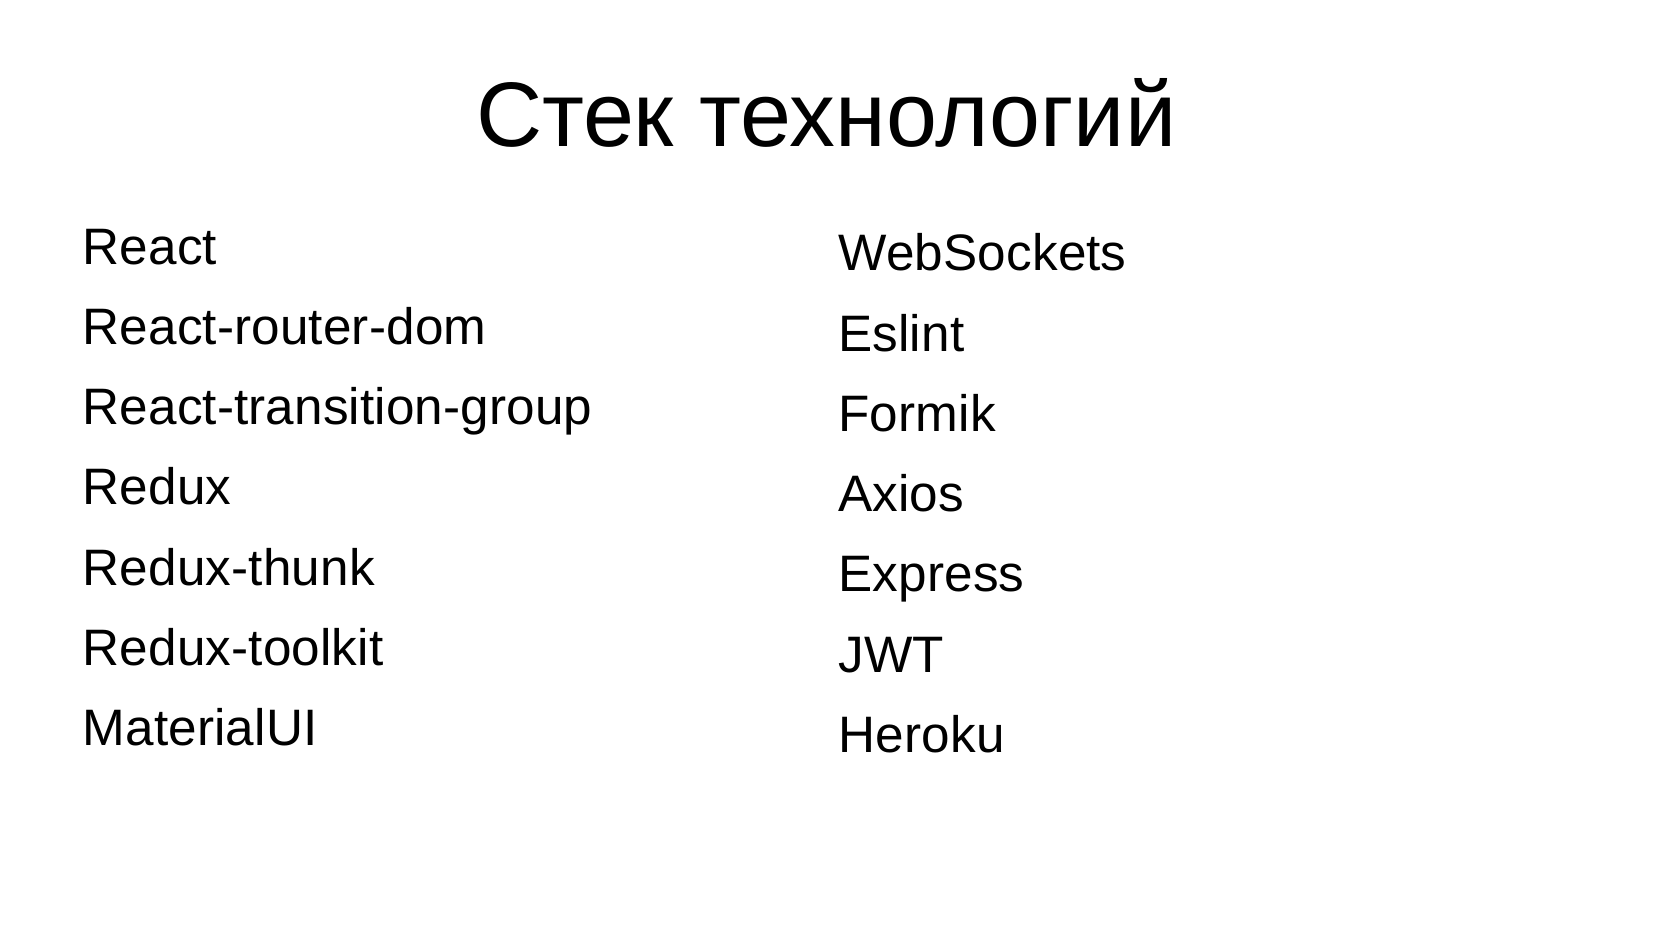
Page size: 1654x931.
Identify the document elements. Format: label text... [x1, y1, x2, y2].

list WebSockets Eslint Formik Axios Express JWT Heroku [838, 224, 1583, 764]
list React React-router-dom React-transition-group Redux Redux-thunk Redux-toolkit MaterialUI [82, 217, 827, 758]
title Стек технологий [82, 37, 1571, 193]
